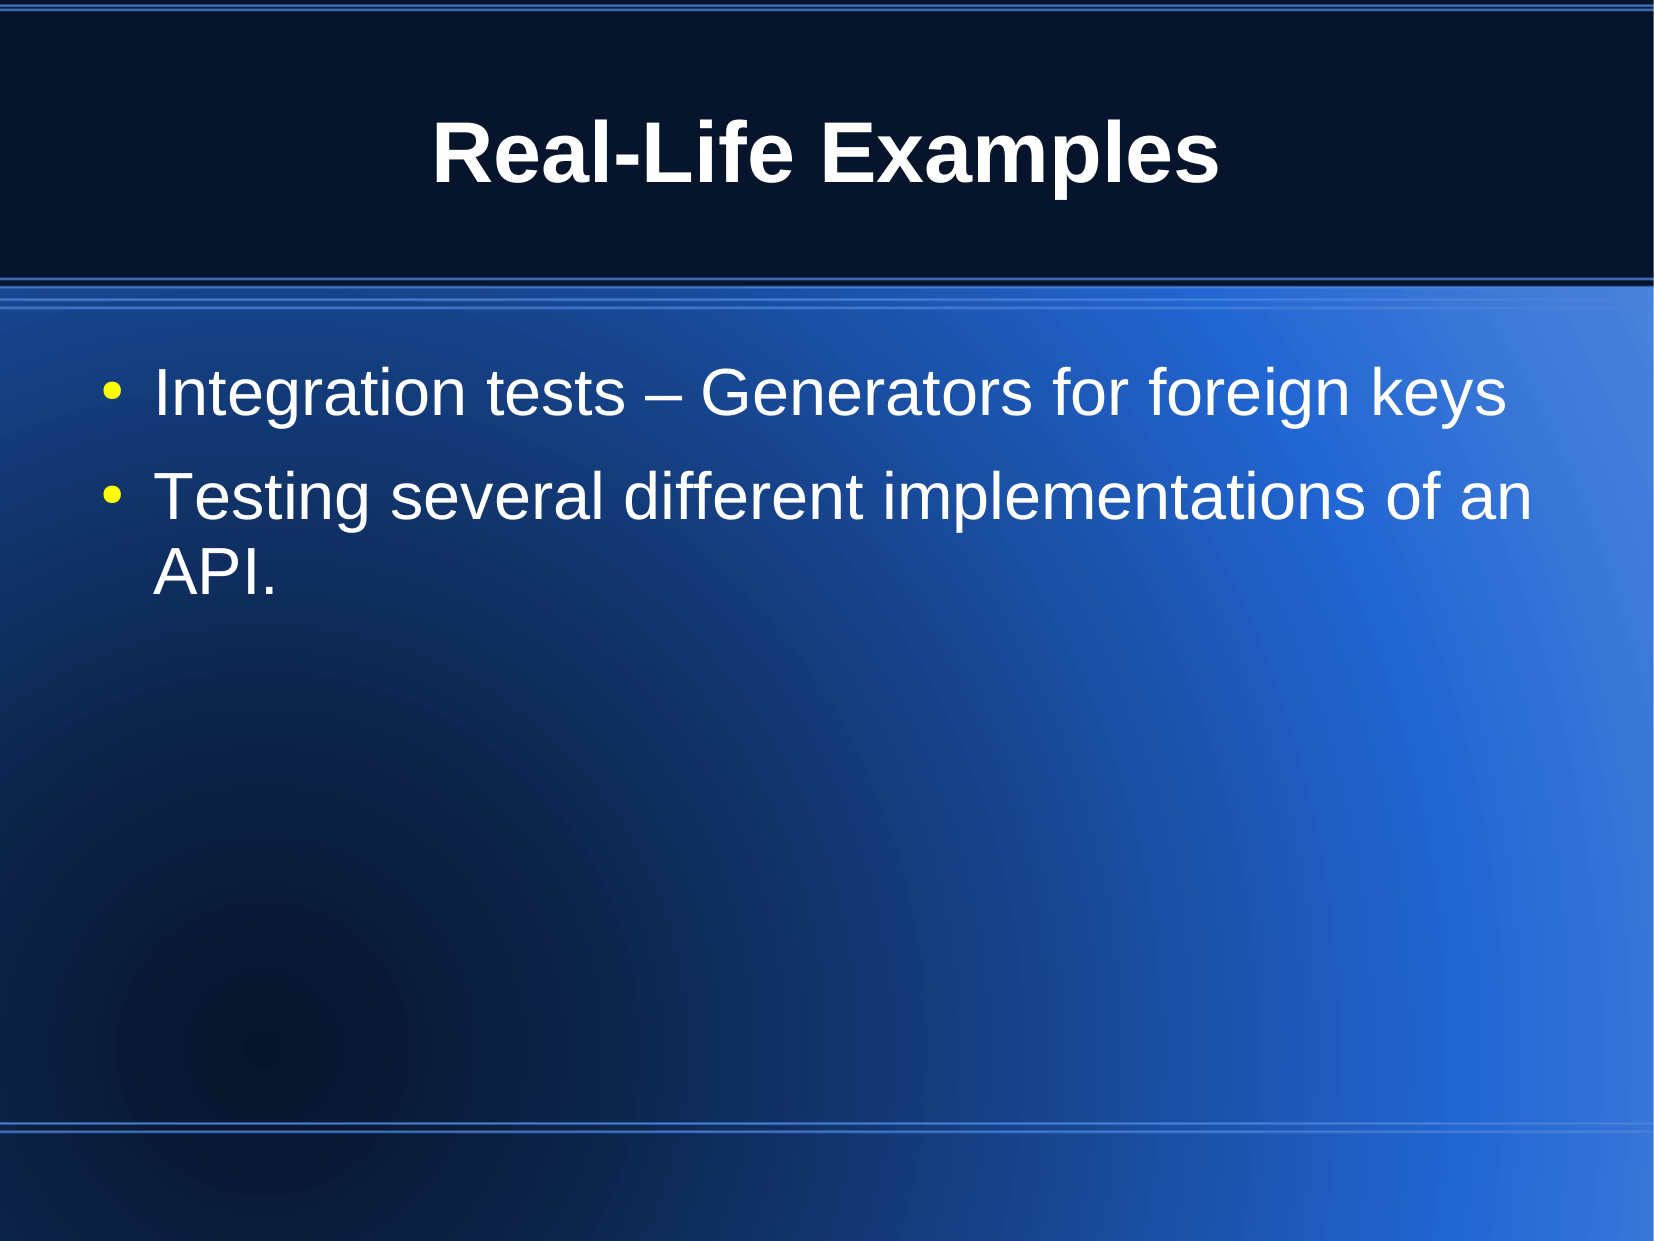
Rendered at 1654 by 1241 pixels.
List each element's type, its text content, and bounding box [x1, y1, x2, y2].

picture [0, 0, 1654, 1241]
list Integration tests – Generators for foreign keys Testing several different implementations of an API. [82, 355, 1571, 1058]
title Real-Life Examples [82, 49, 1571, 257]
